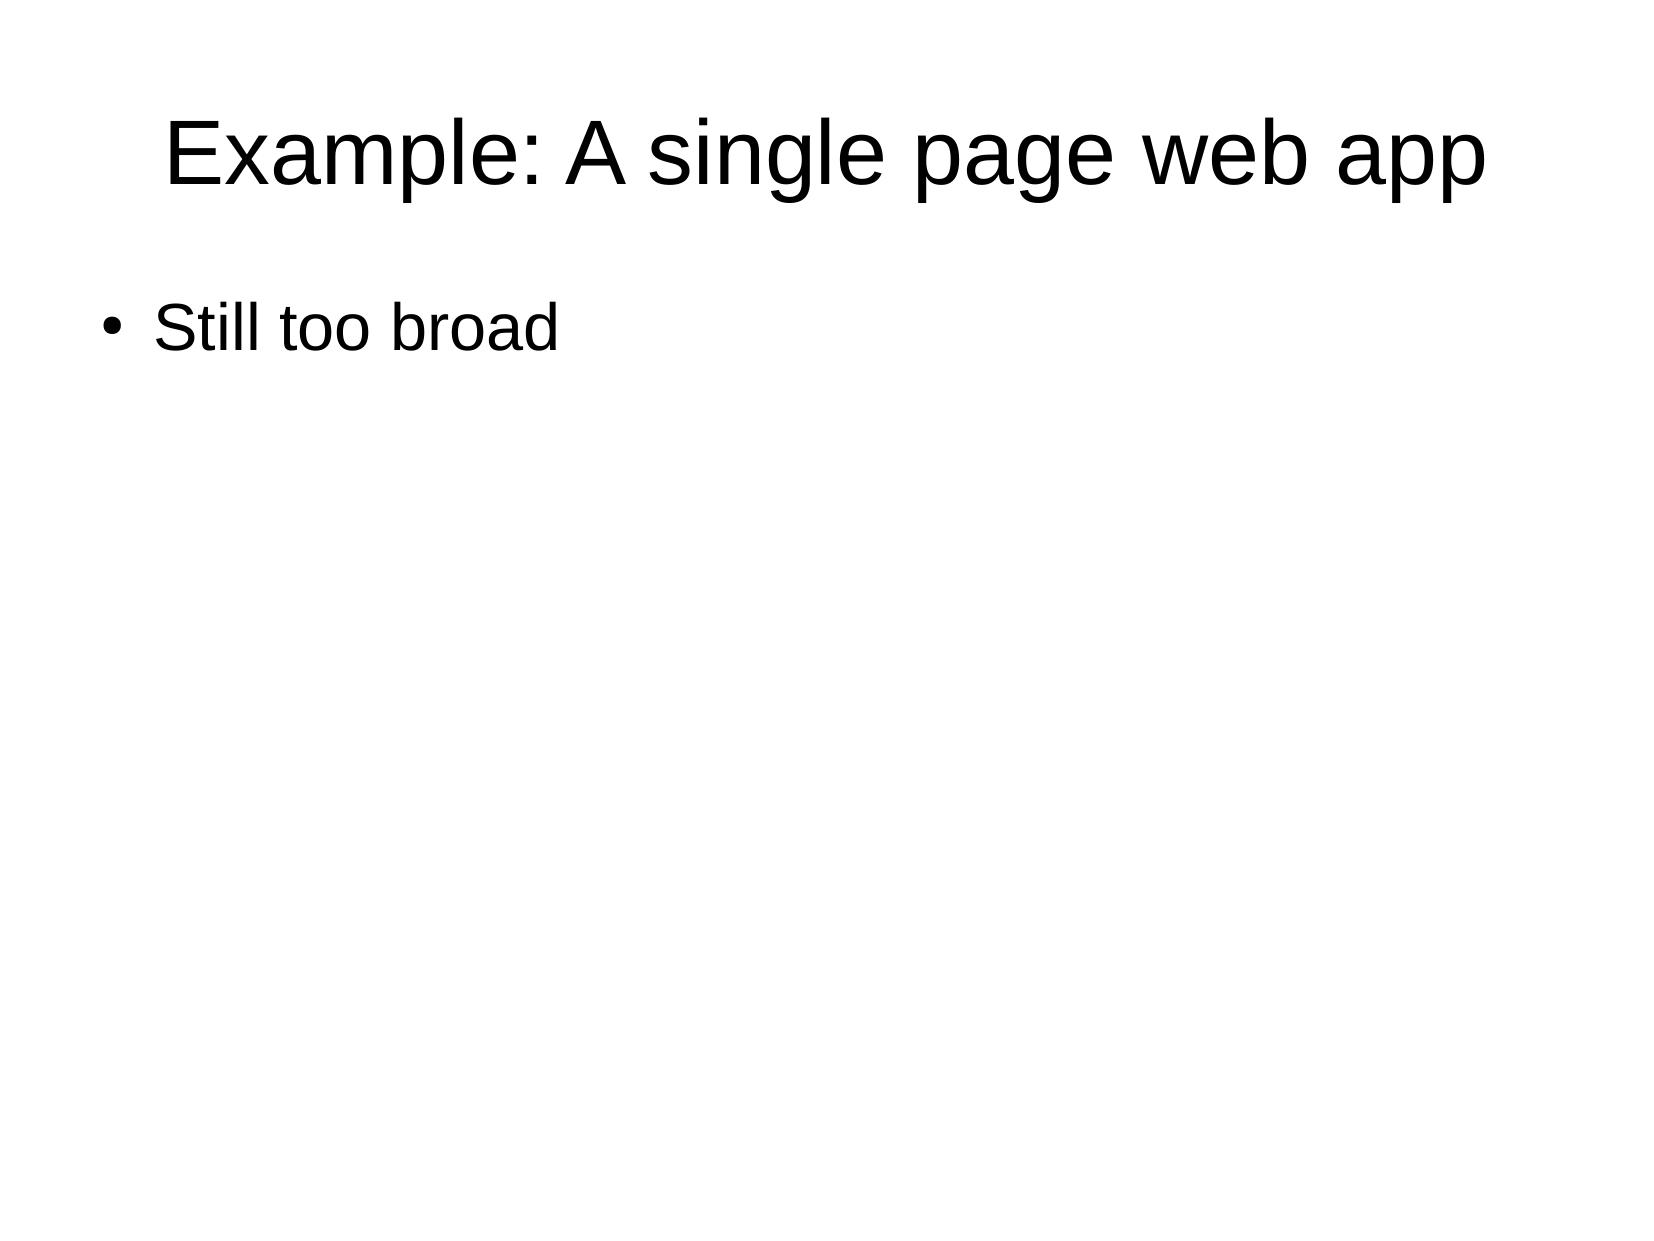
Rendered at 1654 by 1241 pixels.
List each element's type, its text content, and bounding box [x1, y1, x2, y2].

title Example: A single page web app [82, 49, 1571, 257]
list Still too broad [82, 290, 1571, 1010]
